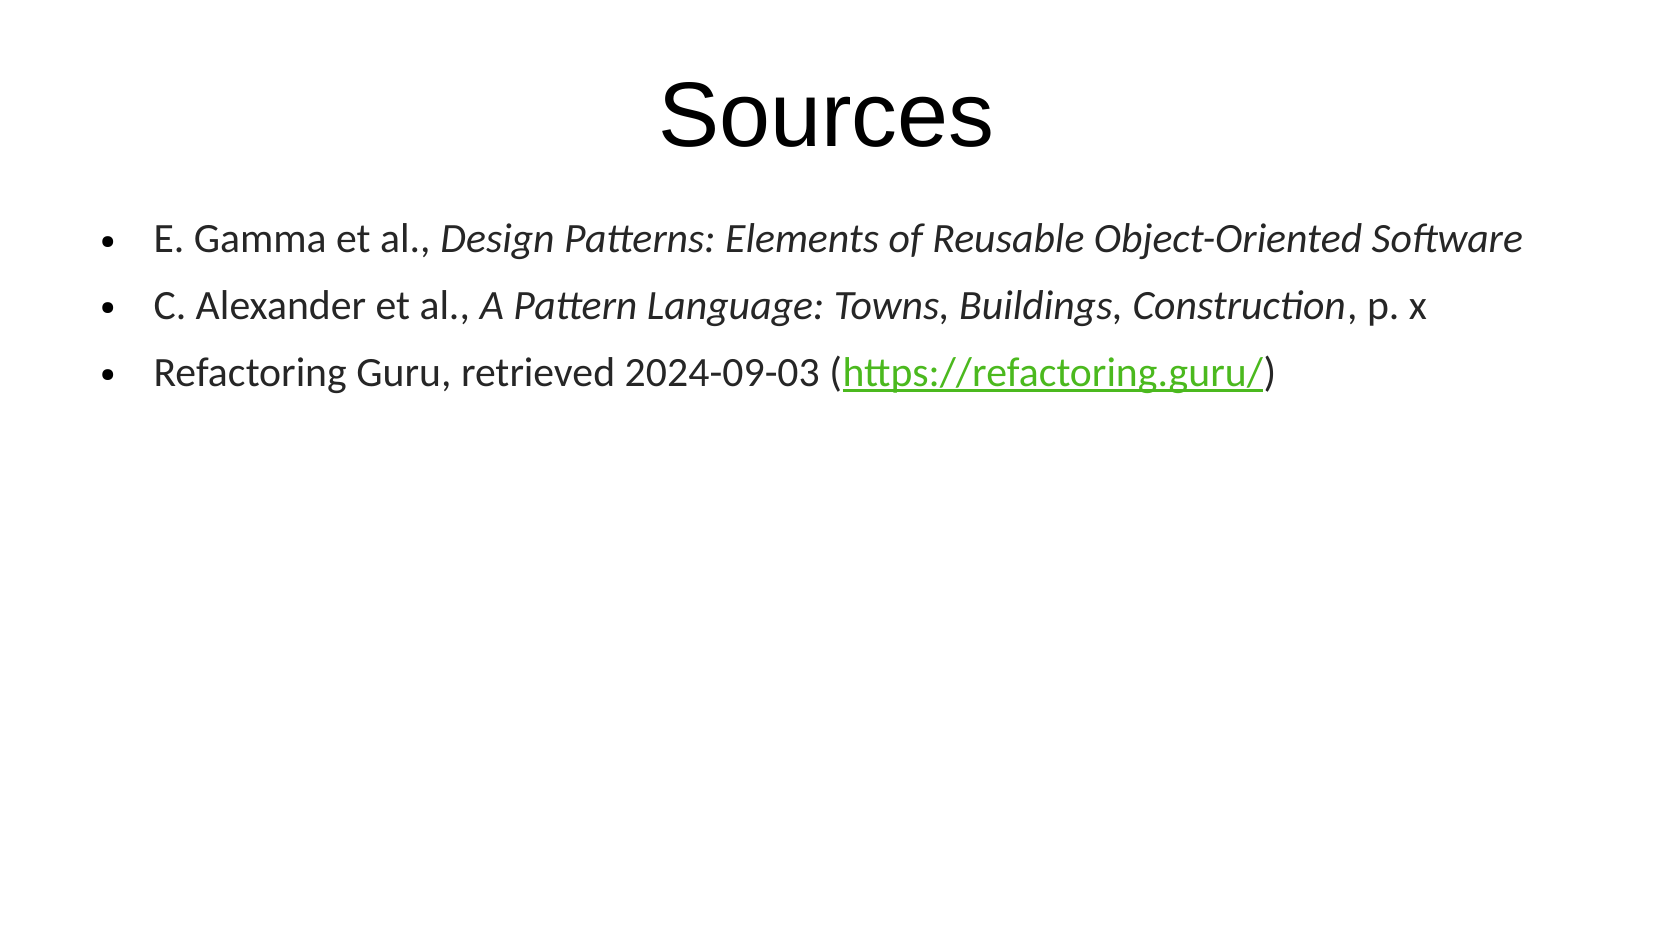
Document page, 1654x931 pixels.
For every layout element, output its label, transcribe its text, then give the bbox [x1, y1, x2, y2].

list E. Gamma et al., Design Patterns: Elements of Reusable Object-Oriented Software C. Alexander et al., A Pattern Language: Towns, Buildings, Construction, p. x Refactoring Guru, retrieved 2024-09-03 (https://refactoring.guru/) [82, 217, 1571, 758]
title Sources [82, 37, 1571, 193]
